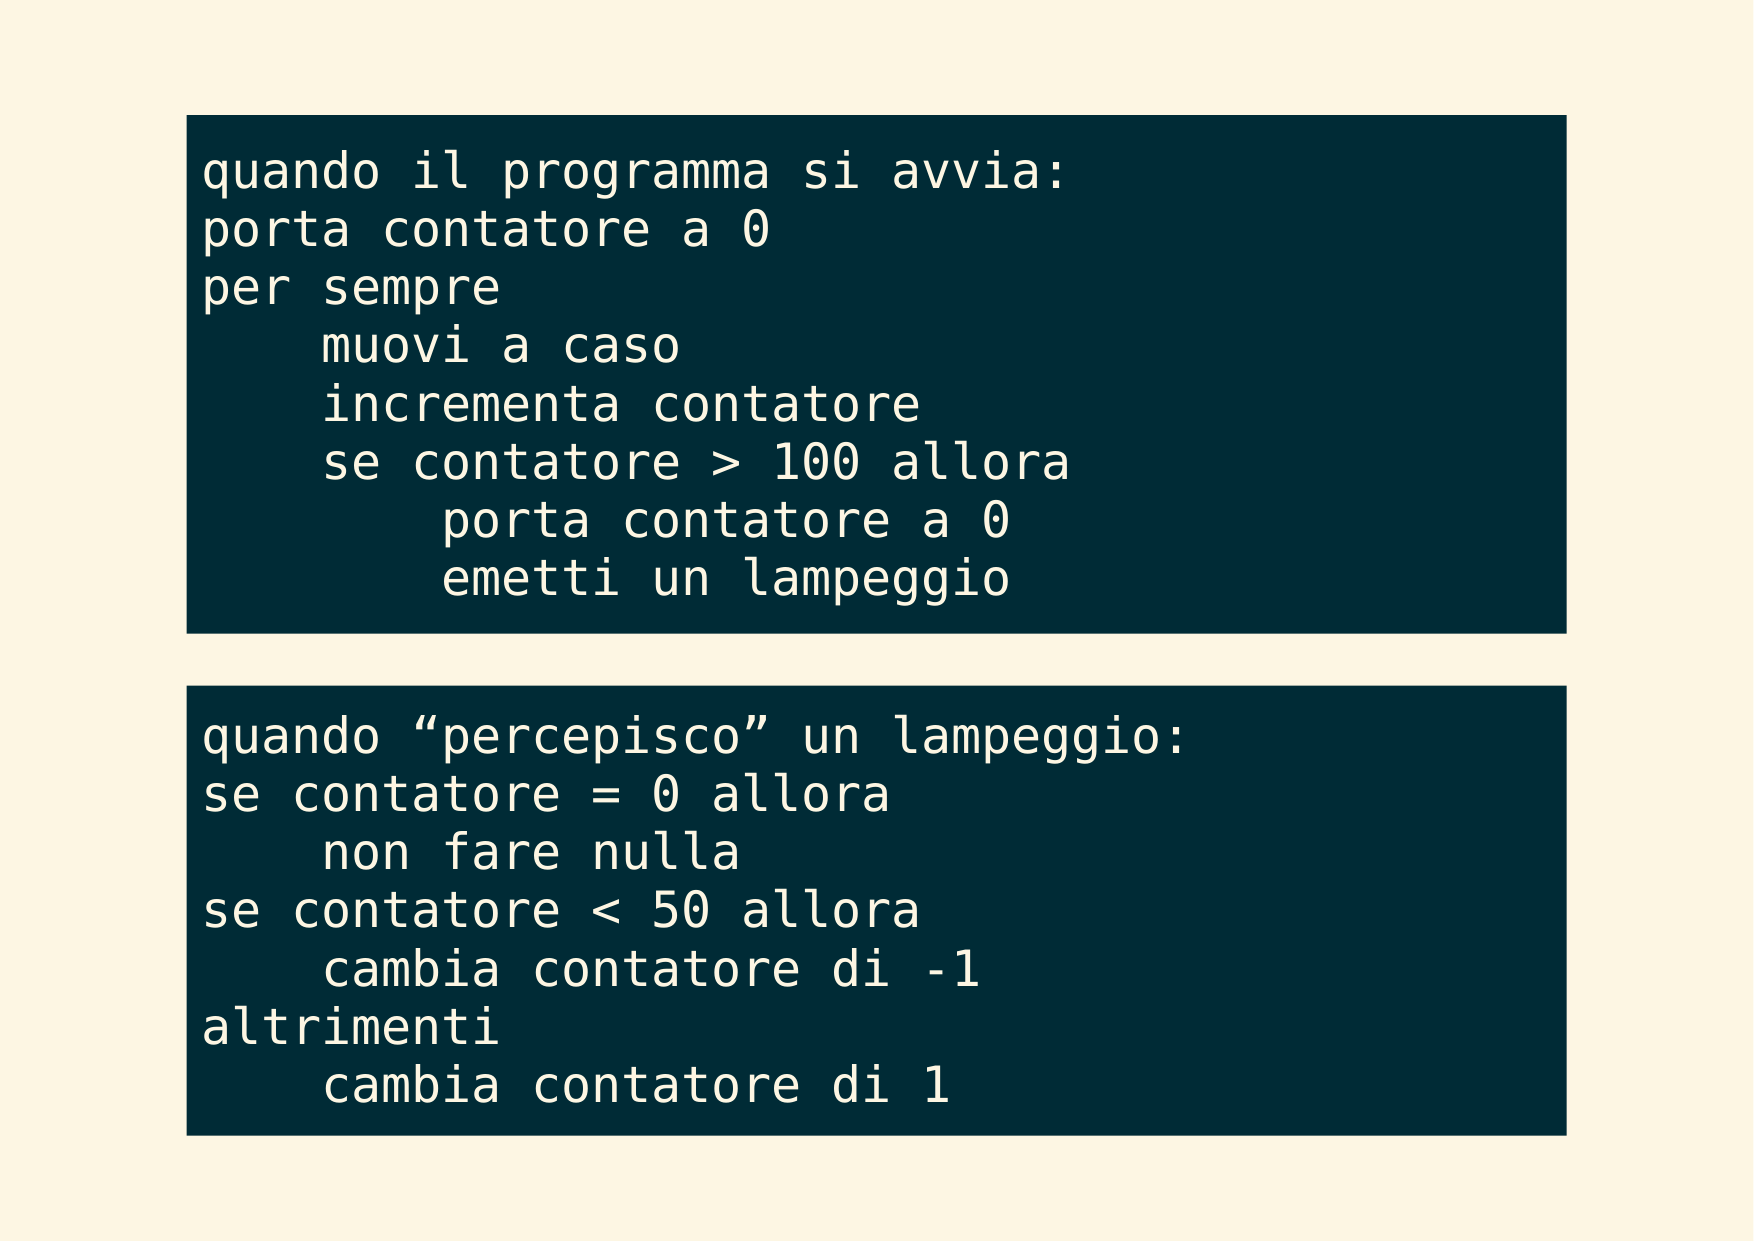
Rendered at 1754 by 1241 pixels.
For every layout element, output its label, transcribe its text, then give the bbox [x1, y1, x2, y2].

text_box quando il programma si avvia: porta contatore a 0 per sempre muovi a caso incrementa contatore se contatore > 100 allora porta contatore a 0 emetti un lampeggio [186, 115, 1567, 634]
text_box quando “percepisco” un lampeggio: se contatore = 0 allora non fare nulla se contatore < 50 allora cambia contatore di -1 altrimenti cambia contatore di 1 [186, 685, 1567, 1136]
